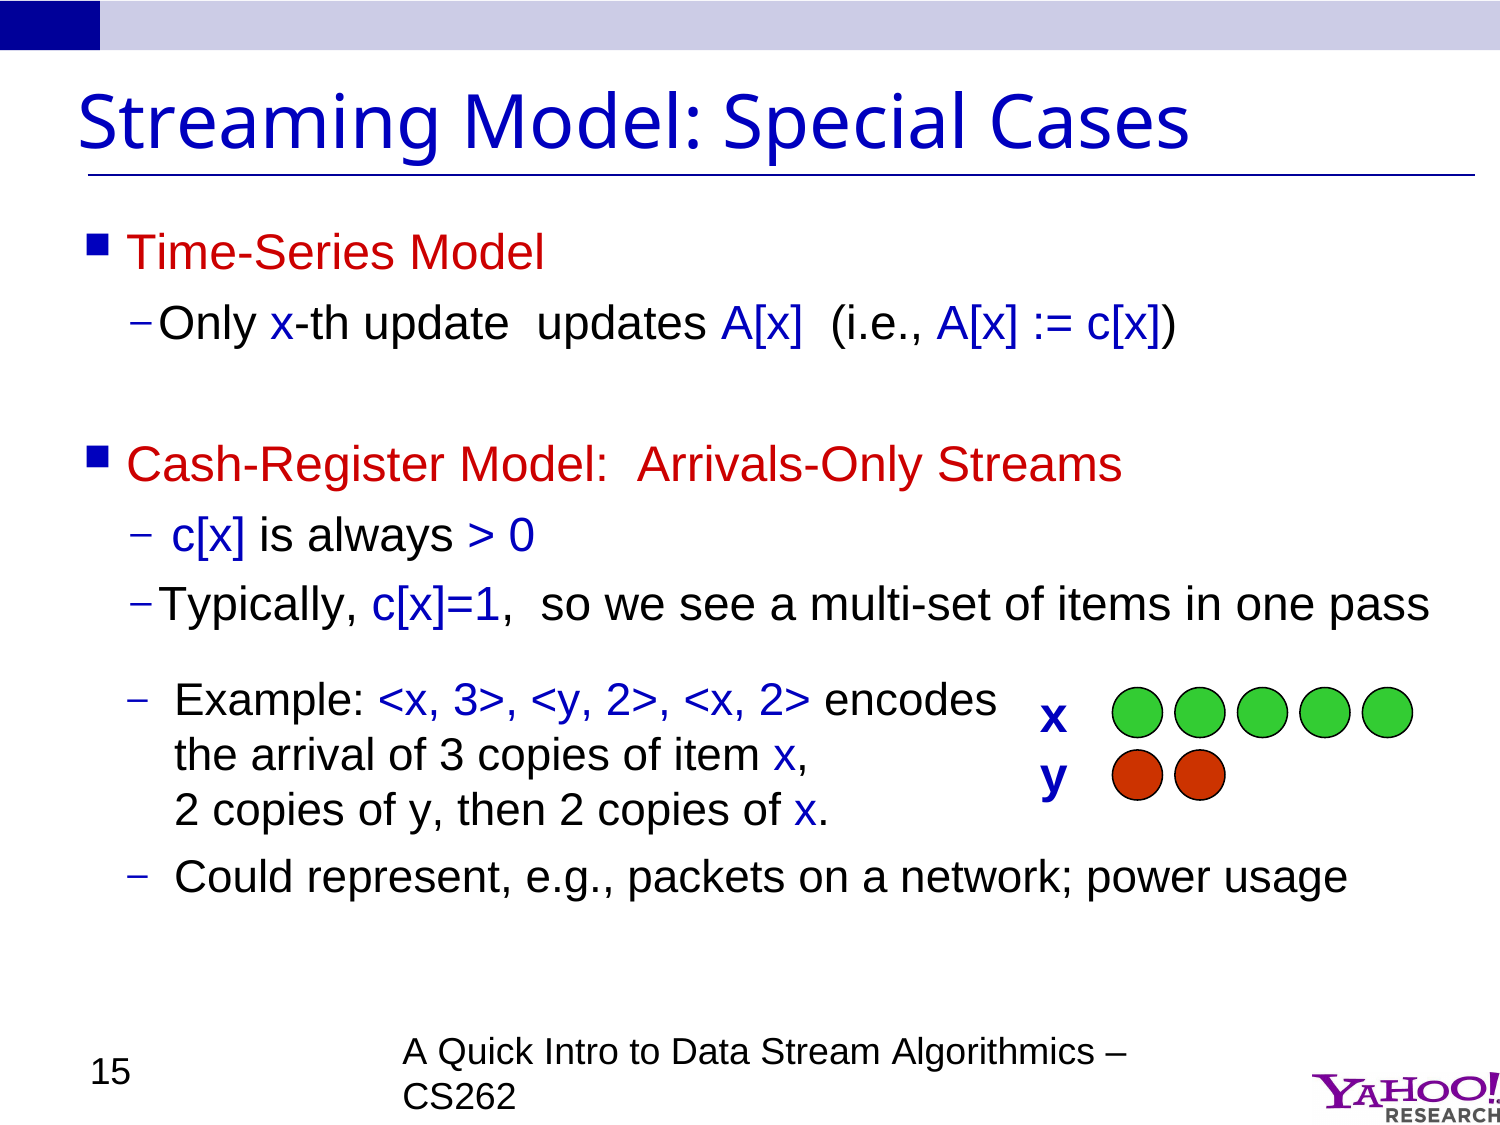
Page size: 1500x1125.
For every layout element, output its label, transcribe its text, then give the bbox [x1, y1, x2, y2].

text_box [1138, 749, 1163, 800]
text_box [1174, 749, 1225, 801]
text_box [1362, 687, 1413, 738]
text_box [1138, 687, 1163, 738]
title Streaming Model: Special Cases [62, 50, 1413, 188]
picture [1312, 1072, 1500, 1125]
text_box [1174, 687, 1225, 738]
list Time-Series Model Only x-th update updates A[x] (i.e., A[x] := c[x]) Cash-Register Model: Arrivals-Only Streams c[x] is always > 0 Typically, c[x]=1, so we see a multi-set of items in one pass [68, 212, 1450, 688]
text_box x y [1024, 674, 1138, 811]
text_box [1299, 687, 1351, 738]
text_box Example: <x, 3>, <y, 2>, <x, 2> encodes the arrival of 3 copies of item x, 2 copies of y, then 2 copies of x. Could represent, e.g., packets on a network; power usage [37, 662, 1388, 1088]
text_box [1237, 687, 1288, 738]
